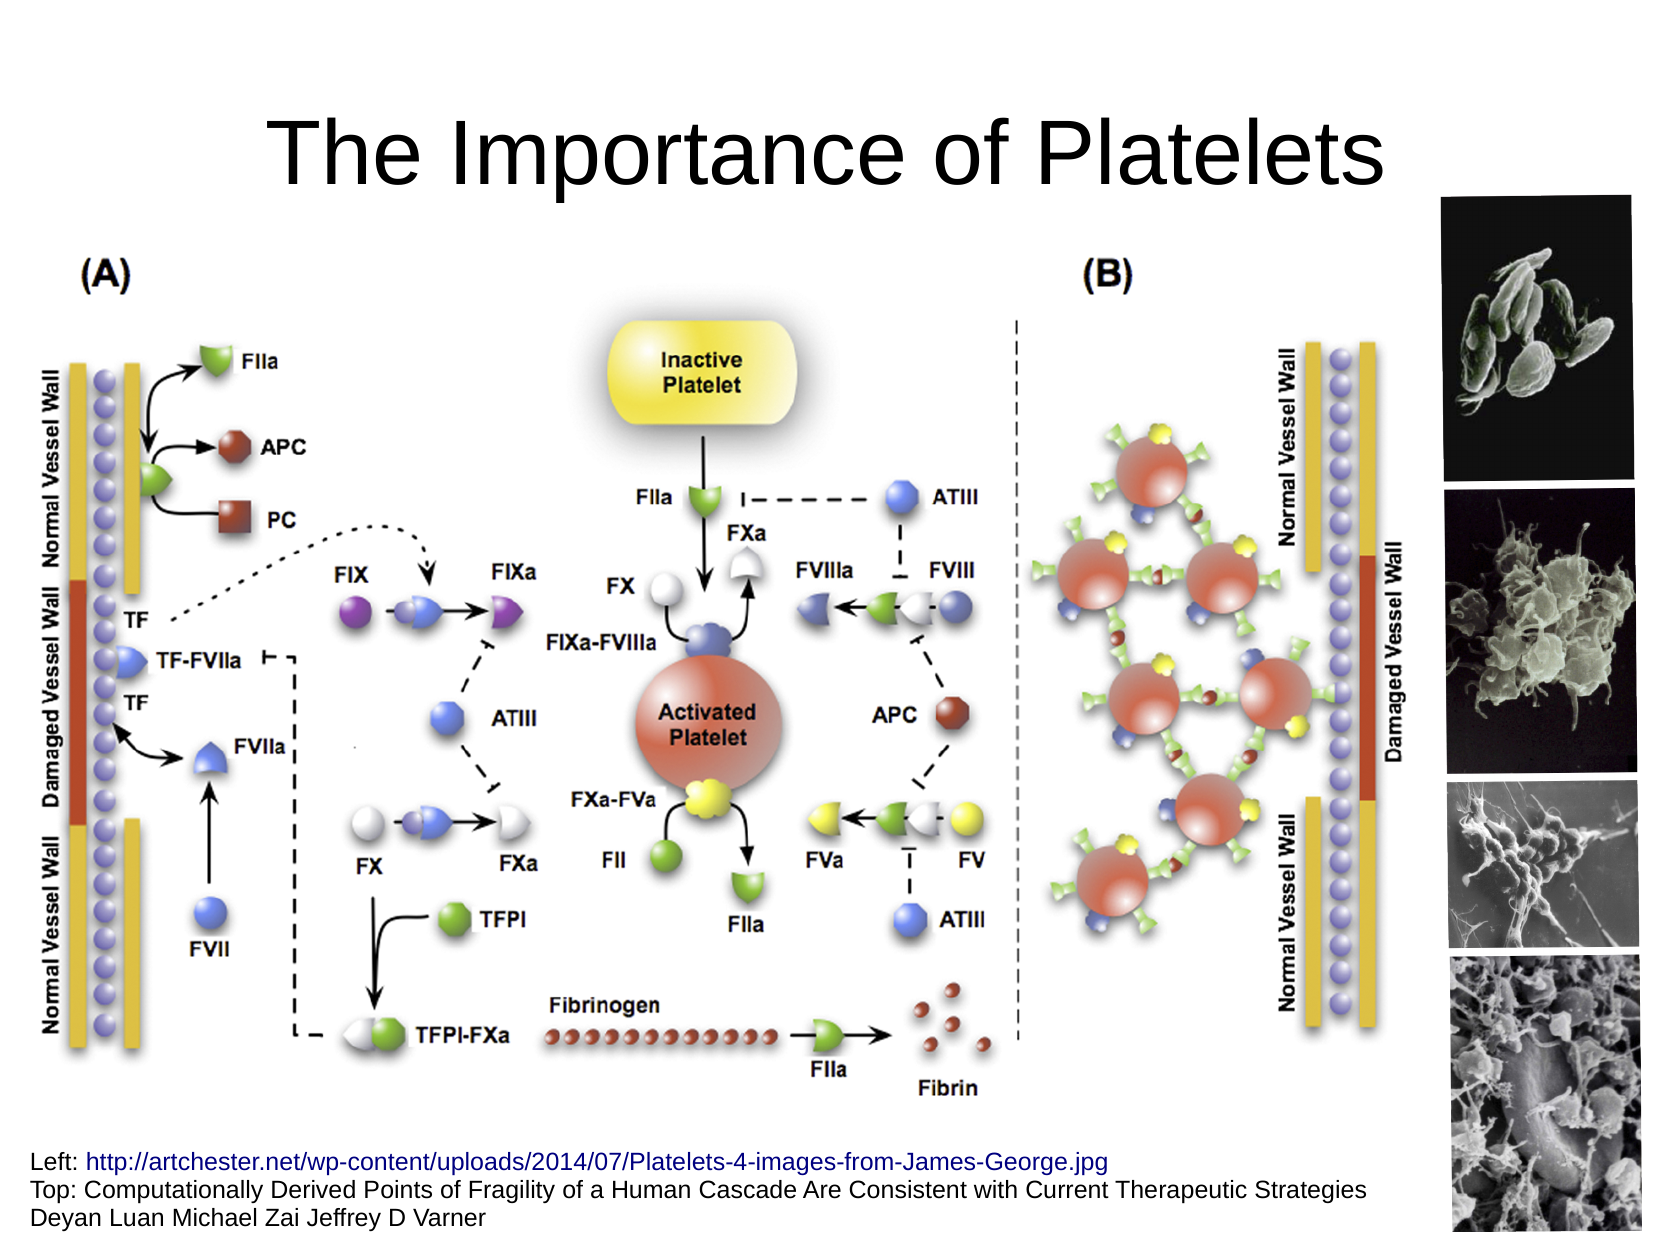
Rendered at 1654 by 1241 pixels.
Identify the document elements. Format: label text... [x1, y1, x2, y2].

title The Importance of Platelets [82, 49, 1571, 257]
picture [1440, 194, 1642, 1232]
picture [41, 257, 1407, 1096]
text_box Left: http://artchester.net/wp-content/uploads/2014/07/Platelets-4-images-from-James-George.jpg Top: Computationally Derived Points of Fragility of a Human Cascade Are Consistent with Current Therapeutic Strategies Deyan Luan Michael Zai Jeffrey D Varner [15, 1140, 1411, 1239]
